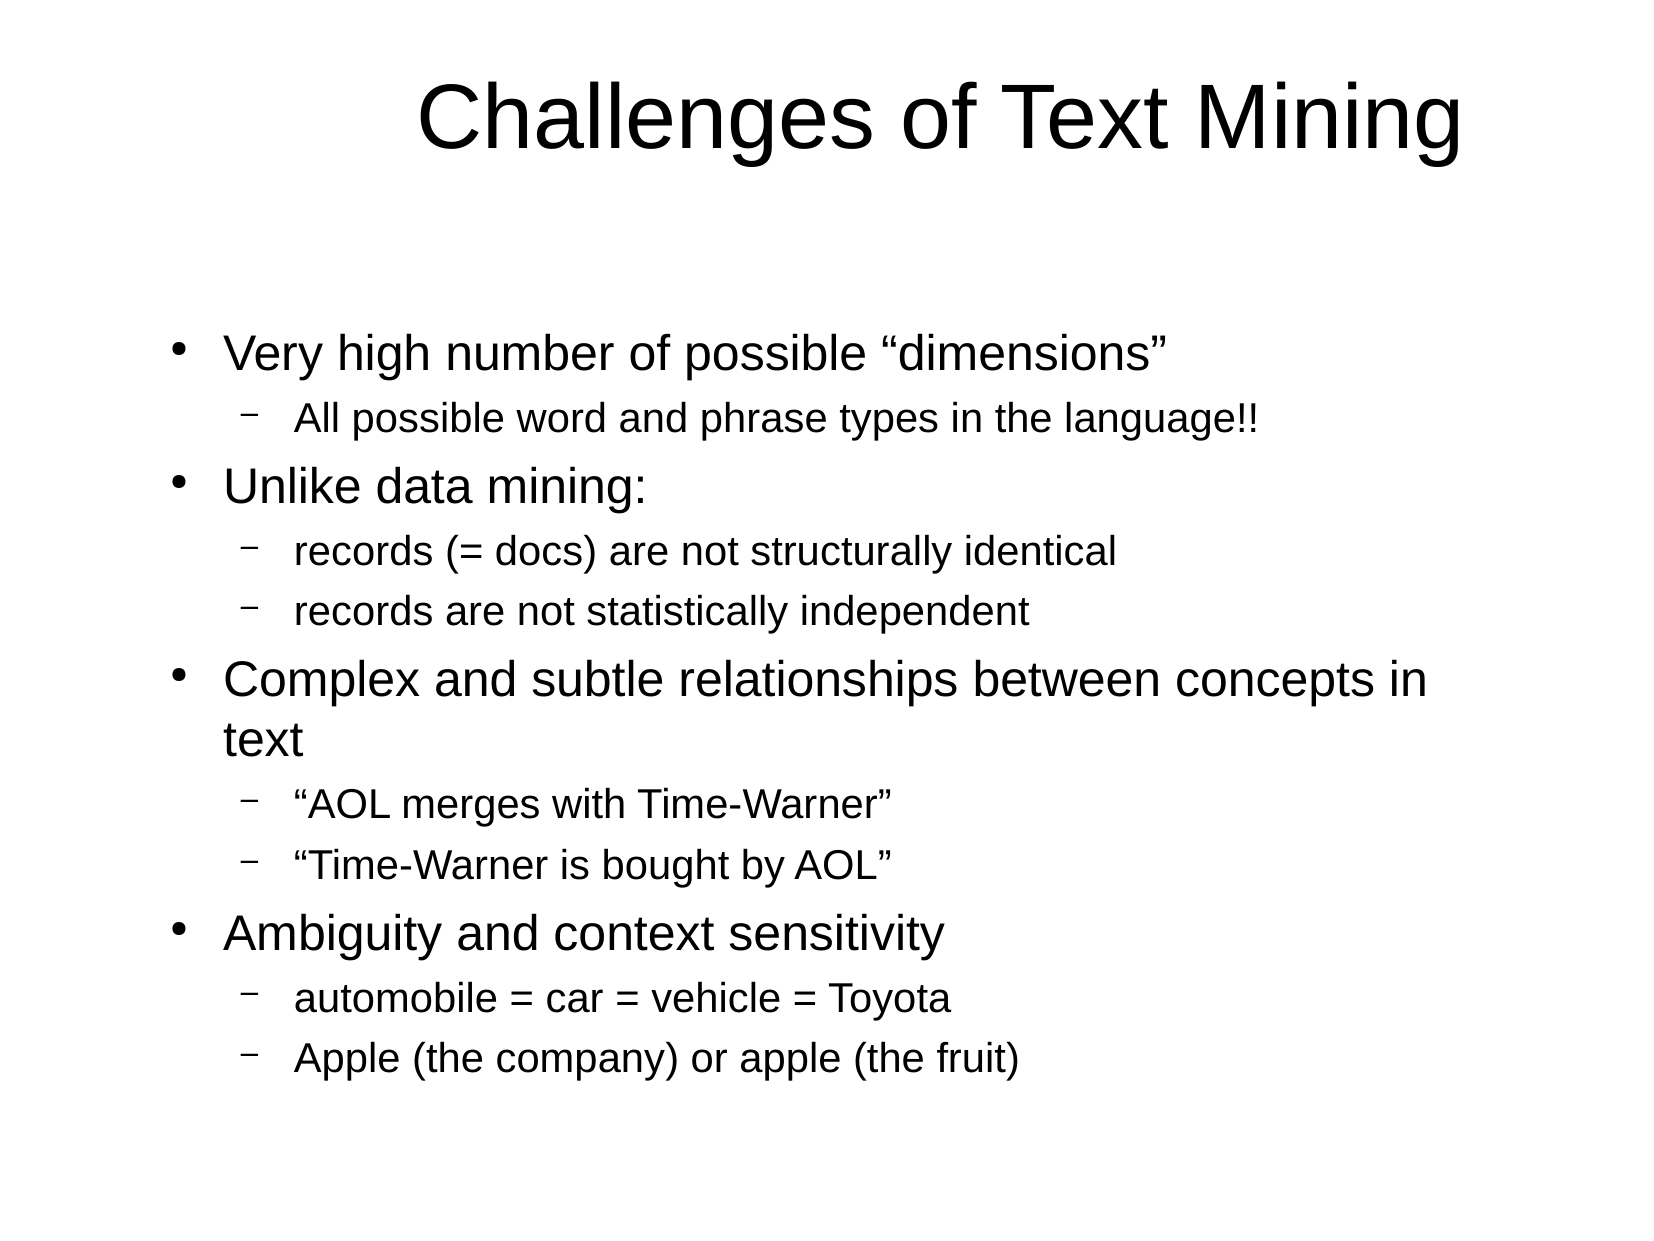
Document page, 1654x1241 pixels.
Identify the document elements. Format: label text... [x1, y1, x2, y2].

title Challenges of Text Mining [287, 49, 1563, 175]
list Very high number of possible “dimensions” All possible word and phrase types in the language!! Unlike data mining: records (= docs) are not structurally identical records are not statistically independent Complex and subtle relationships between concepts in text “AOL merges with Time-Warner” “Time-Warner is bought by AOL” Ambiguity and context sensitivity automobile = car = vehicle = Toyota Apple (the company) or apple (the fruit) [137, 312, 1463, 1126]
